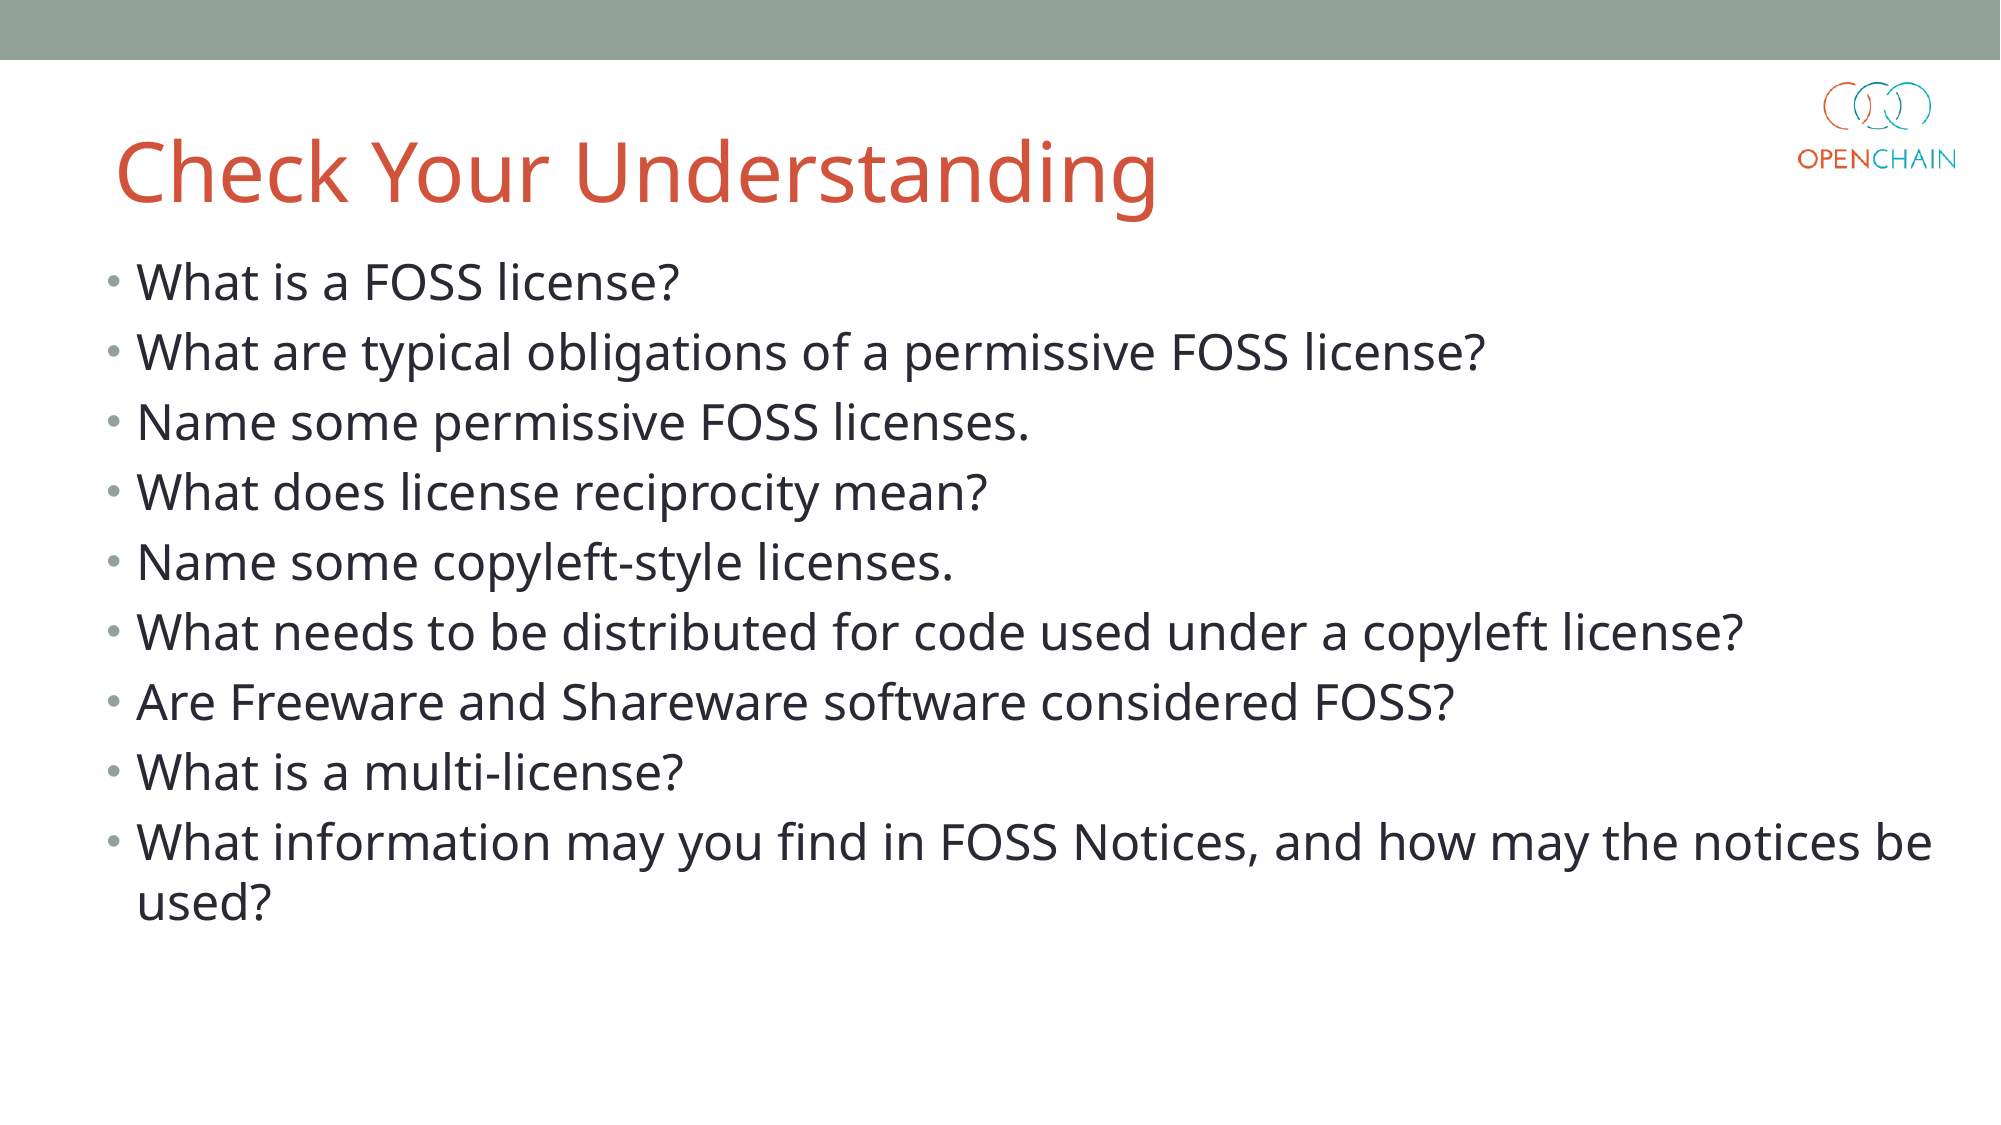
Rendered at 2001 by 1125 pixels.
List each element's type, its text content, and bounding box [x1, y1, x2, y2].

list What is a FOSS license? What are typical obligations of a permissive FOSS license? Name some permissive FOSS licenses. What does license reciprocity mean? Name some copyleft-style licenses. What needs to be distributed for code used under a copyleft license? Are Freeware and Shareware software considered FOSS? What is a multi-license? What information may you find in FOSS Notices, and how may the notices be used? [91, 243, 1970, 1125]
title Check Your Understanding [99, 87, 1900, 243]
picture [1798, 82, 1955, 169]
